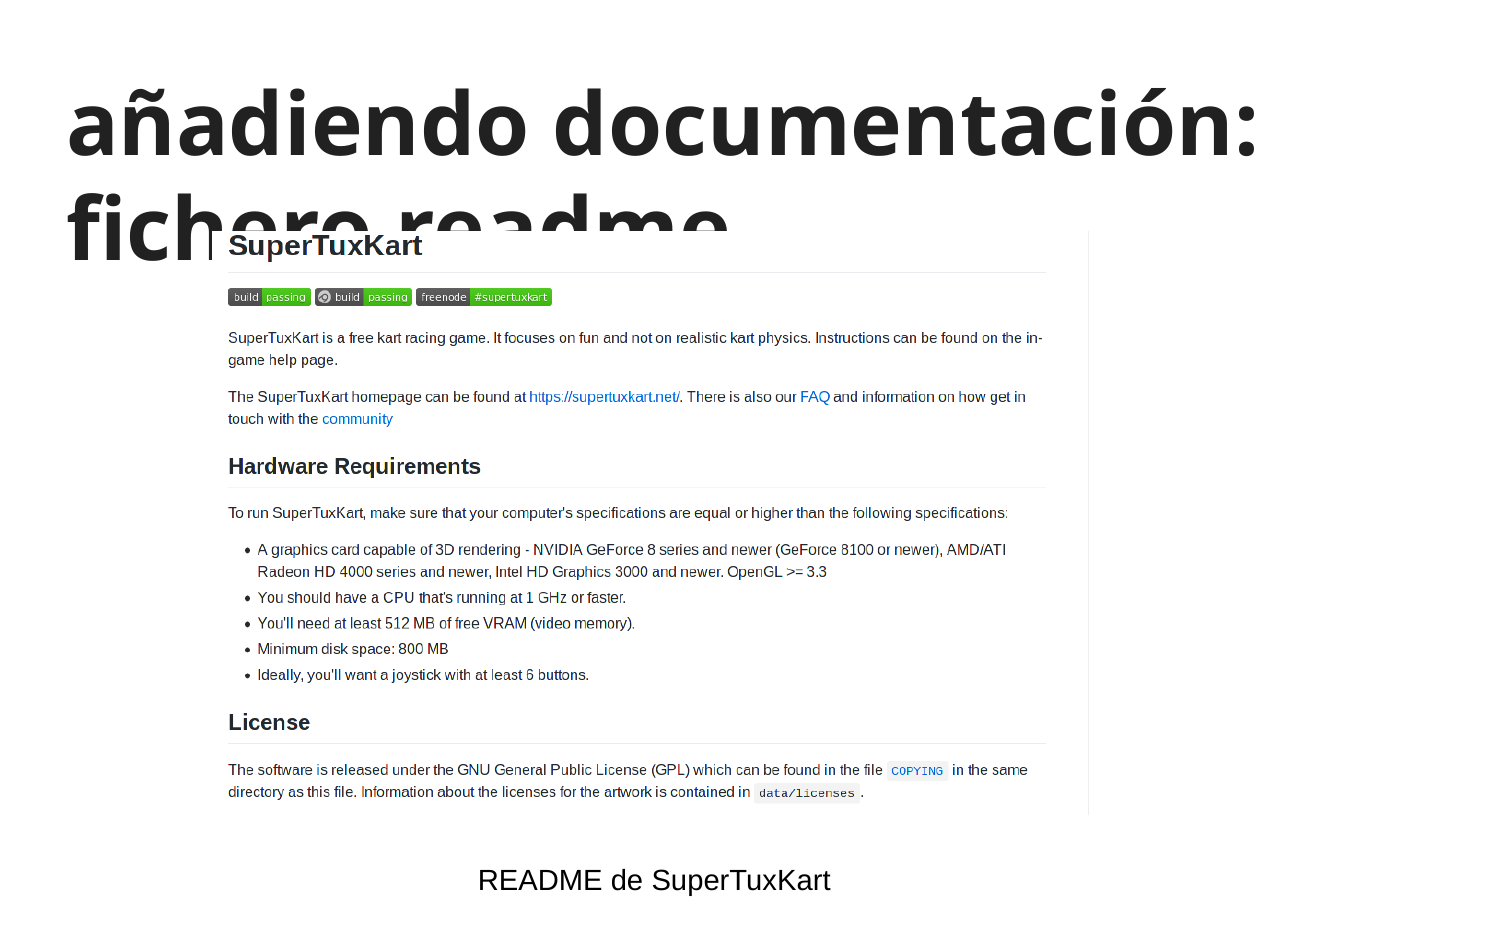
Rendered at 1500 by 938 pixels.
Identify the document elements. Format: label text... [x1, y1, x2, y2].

text_box README de SuperTuxKart [166, 846, 1143, 918]
title añadiendo documentación: fichero readme [51, 53, 1449, 200]
picture [212, 231, 1170, 815]
